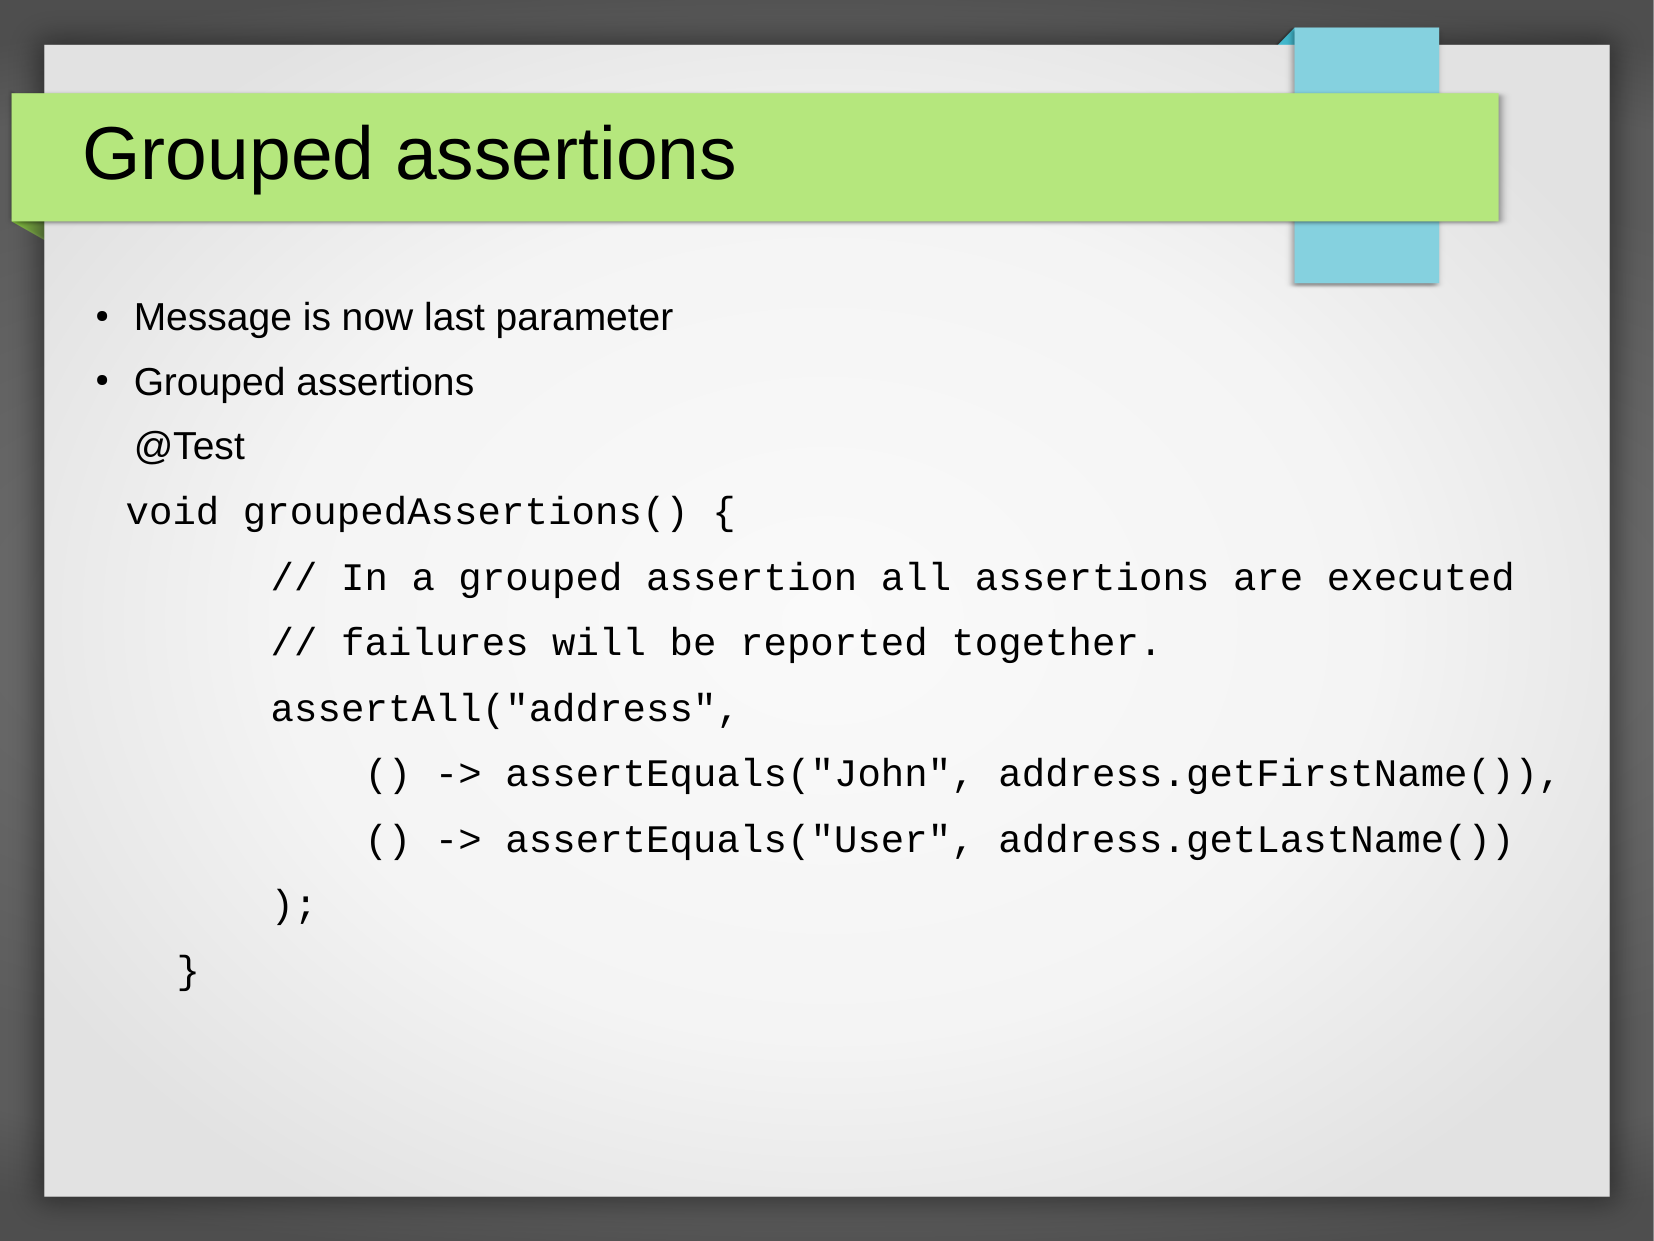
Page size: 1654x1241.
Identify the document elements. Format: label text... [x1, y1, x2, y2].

picture [0, 0, 1654, 1241]
list Message is now last parameter Grouped assertions @Test void groupedAssertions() { // In a grouped assertion all assertions are executed // failures will be reported together. assertAll("address", () -> assertEquals("John", address.getFirstName()), () -> assertEquals("User", address.getLastName()) ); } [82, 295, 1571, 1015]
title Grouped assertions [82, 94, 1264, 213]
